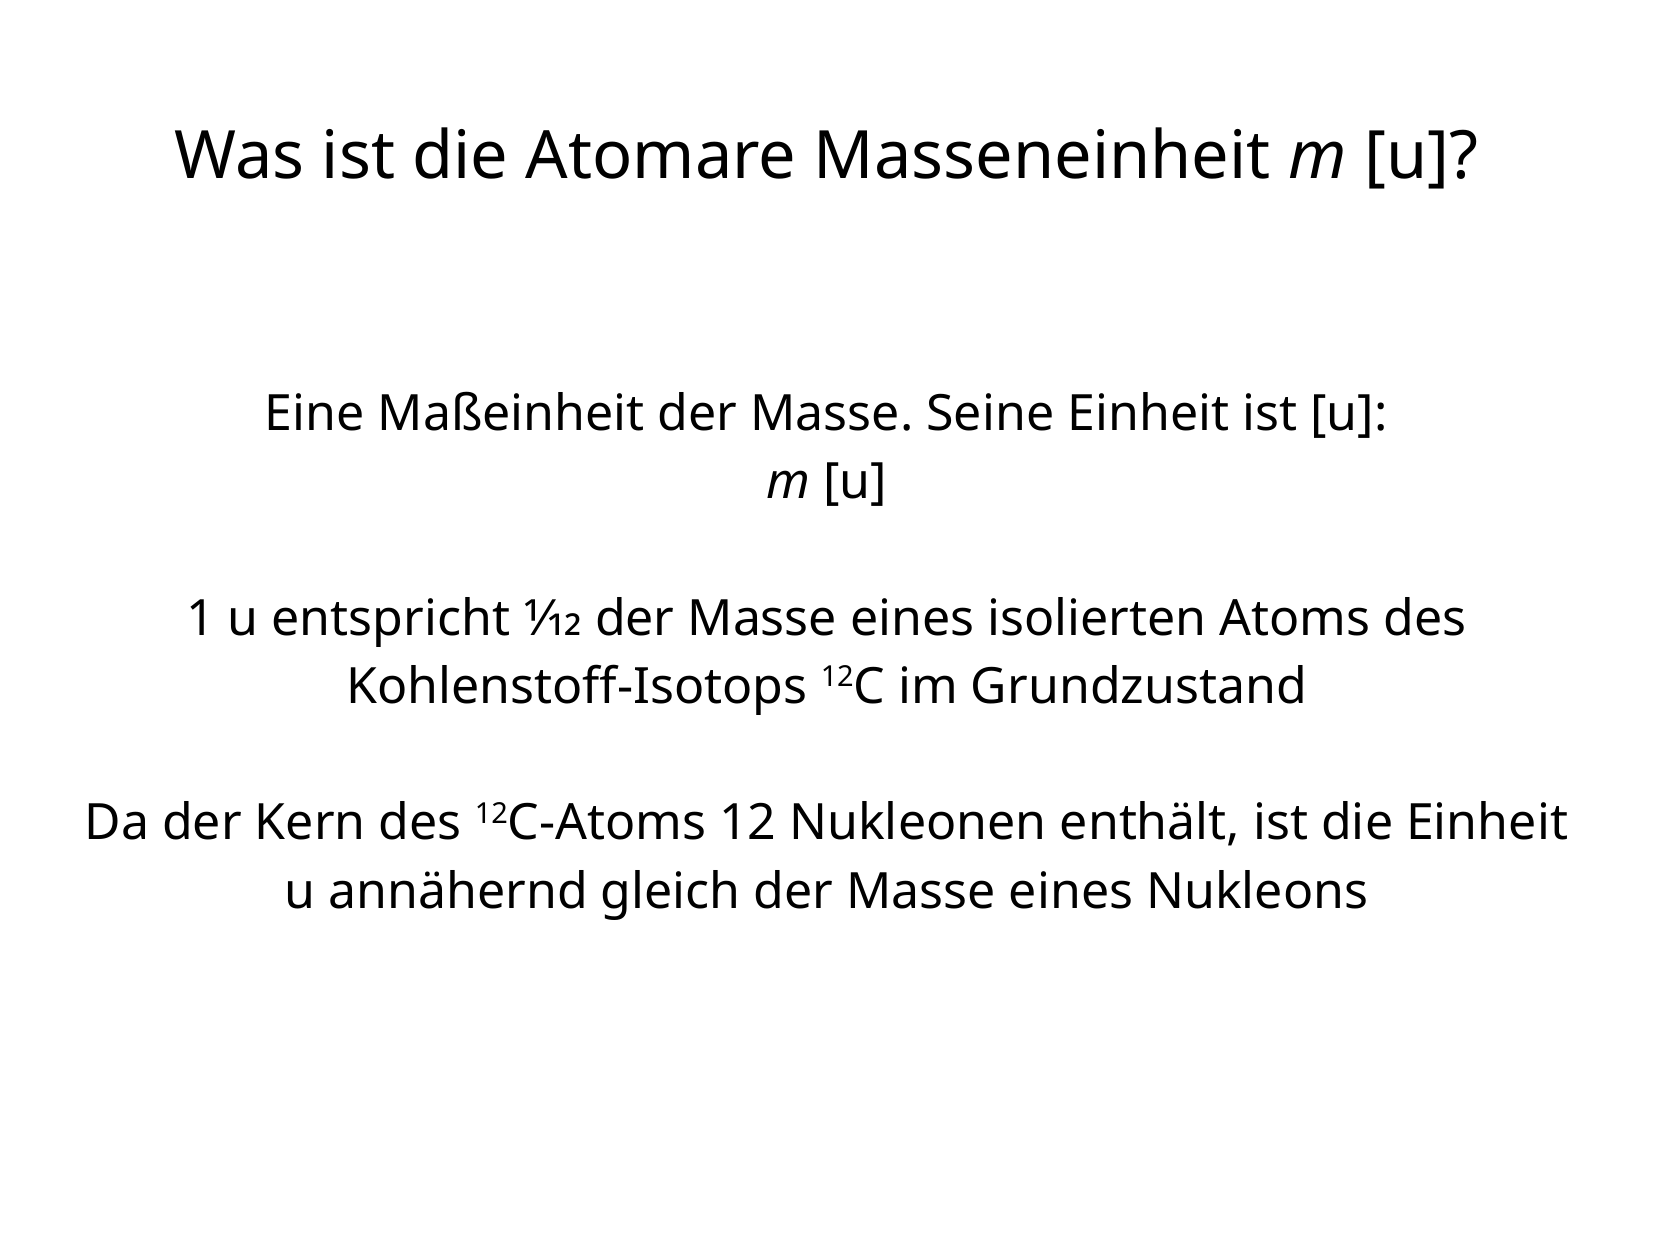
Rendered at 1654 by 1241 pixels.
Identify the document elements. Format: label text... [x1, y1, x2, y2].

title Was ist die Atomare Masseneinheit m [u]? [82, 49, 1571, 257]
subtitle Eine Maßeinheit der Masse. Seine Einheit ist [u]: m [u] 1 u entspricht 1⁄12 der Masse eines isolierten Atoms des Kohlenstoff-Isotops 12C im Grundzustand Da der Kern des 12C-Atoms 12 Nukleonen enthält, ist die Einheit u annähernd gleich der Masse eines Nukleons [82, 290, 1571, 1010]
